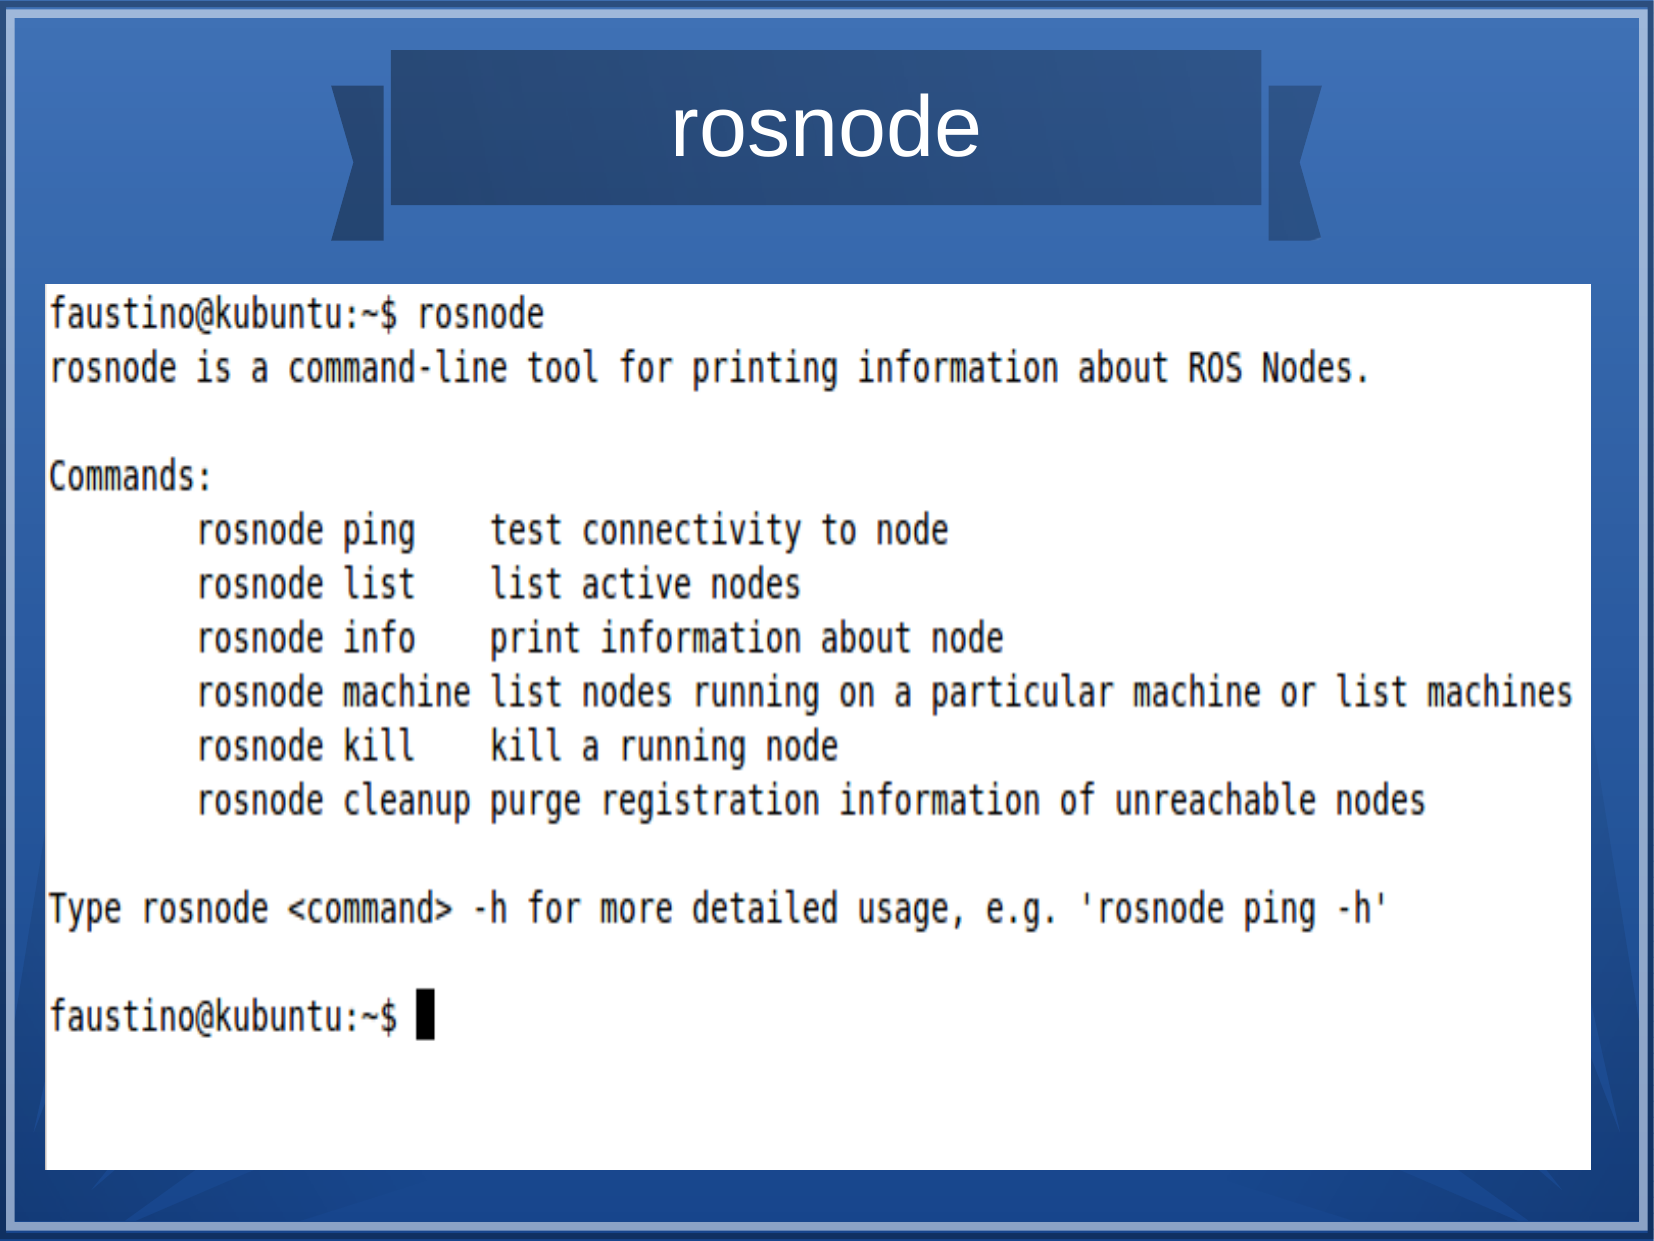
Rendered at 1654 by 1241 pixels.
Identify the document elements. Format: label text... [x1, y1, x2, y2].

picture [45, 284, 1591, 1171]
title rosnode [389, 49, 1264, 205]
